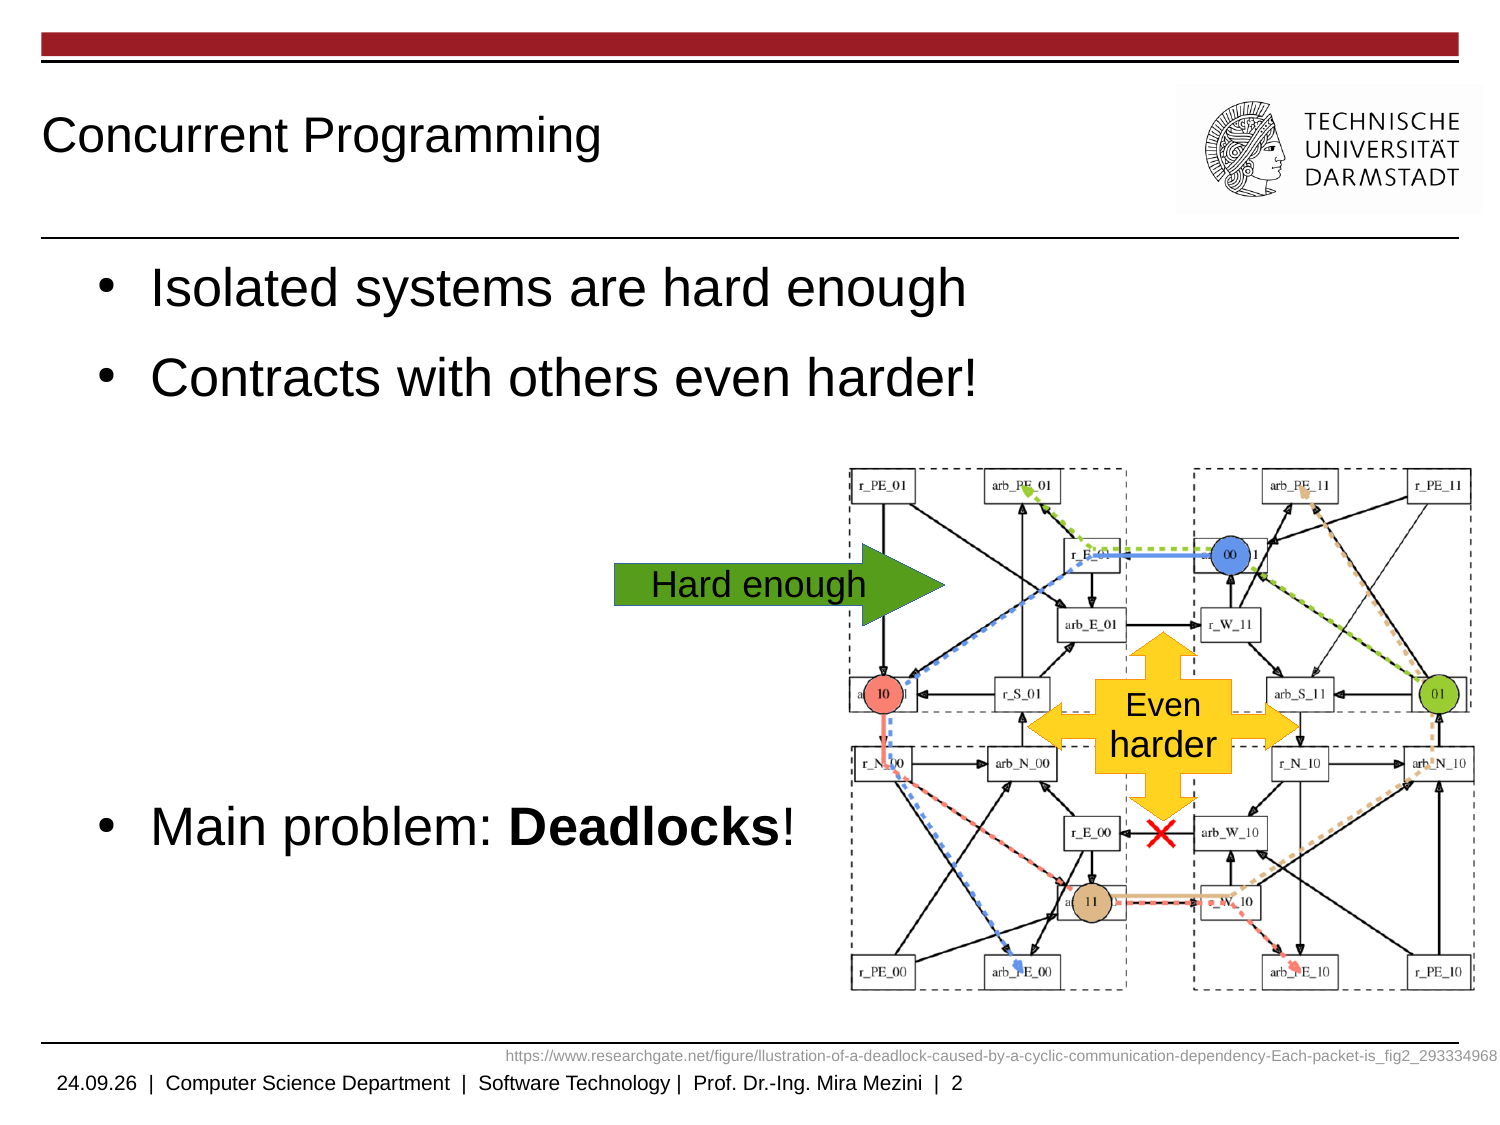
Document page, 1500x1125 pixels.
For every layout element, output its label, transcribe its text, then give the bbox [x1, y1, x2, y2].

title Concurrent Programming [41, 60, 1131, 211]
text_box Hard enough [614, 543, 945, 626]
picture [811, 430, 1500, 1028]
text_box Even harder [1027, 631, 1300, 821]
text_box https://www.researchgate.net/figure/llustration-of-a-deadlock-caused-by-a-cyclic-communication-dependency-Each-packet-is_fig2_293334968 [490, 1039, 1500, 1125]
list Isolated systems are hard enough Contracts with others even harder! Main problem: Deadlocks! [79, 257, 1430, 910]
